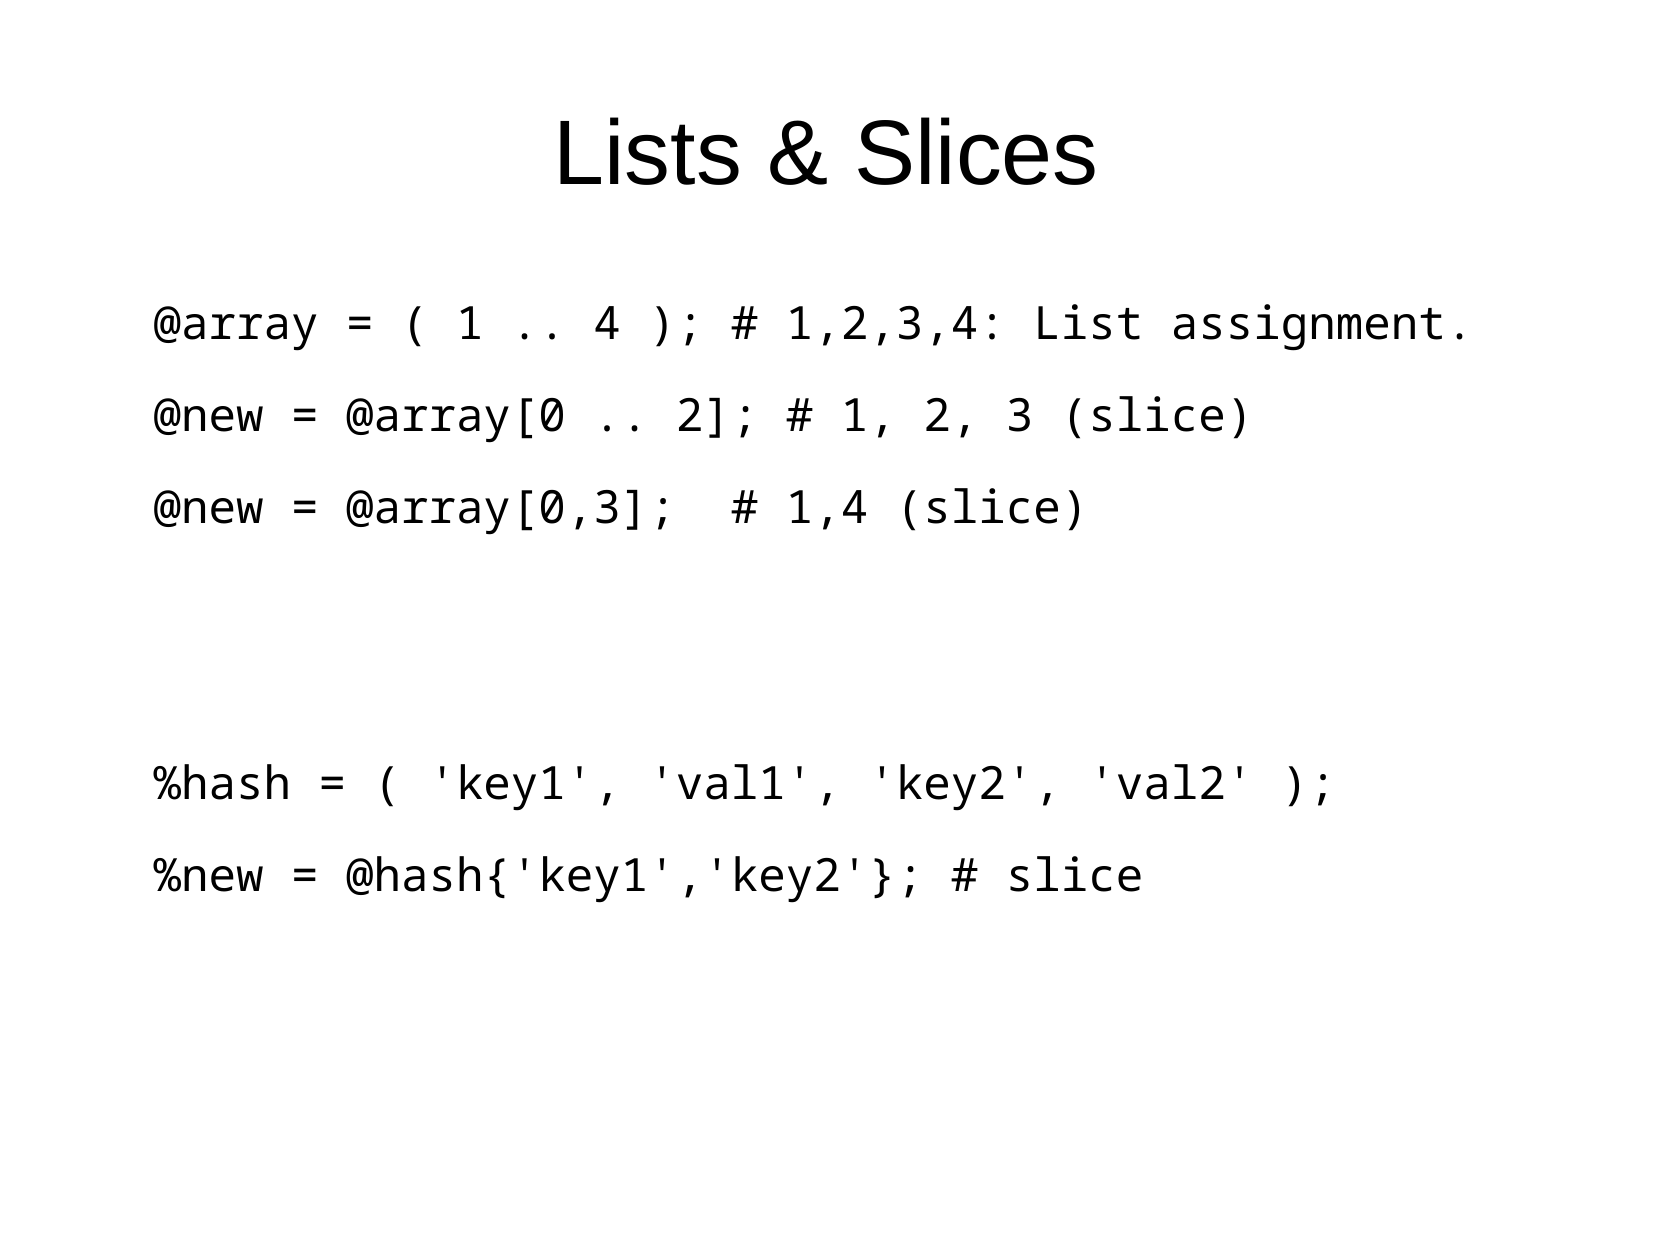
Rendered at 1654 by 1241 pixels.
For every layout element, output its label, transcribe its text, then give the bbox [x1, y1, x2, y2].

list @array = ( 1 .. 4 ); # 1,2,3,4: List assignment. @new = @array[0 .. 2]; # 1, 2, 3 (slice) @new = @array[0,3]; # 1,4 (slice) %hash = ( 'key1', 'val1', 'key2', 'val2' ); %new = @hash{'key1','key2'}; # slice [82, 290, 1571, 1010]
title Lists & Slices [82, 49, 1571, 257]
